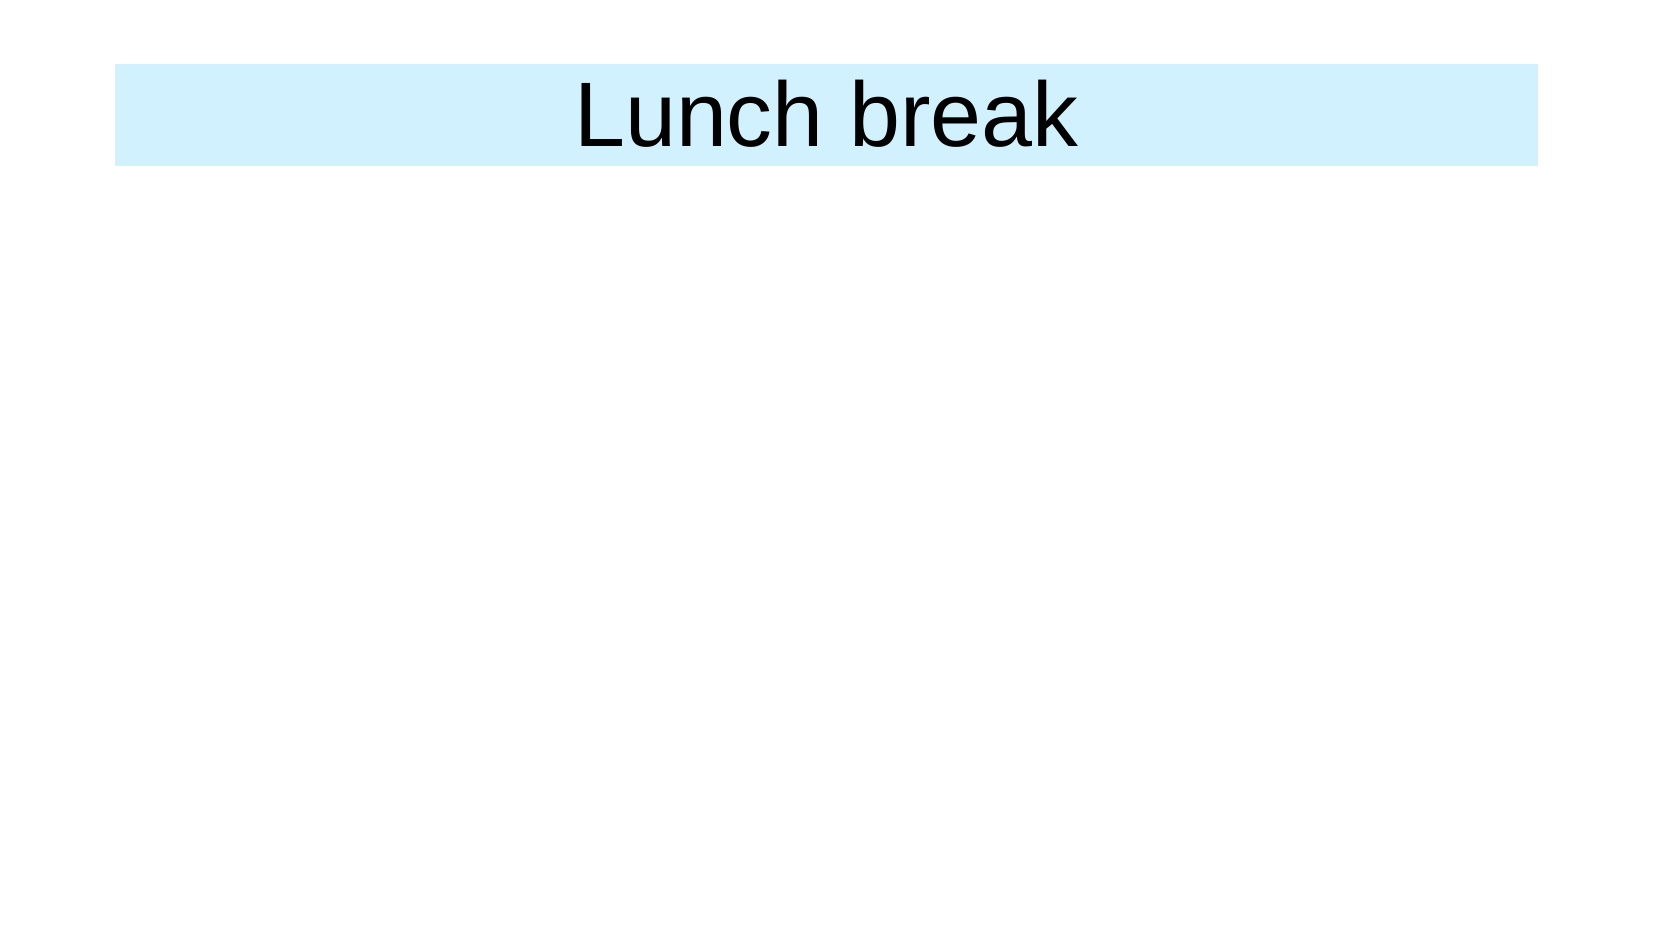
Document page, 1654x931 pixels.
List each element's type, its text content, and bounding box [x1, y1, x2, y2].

title Lunch break [82, 37, 1571, 193]
